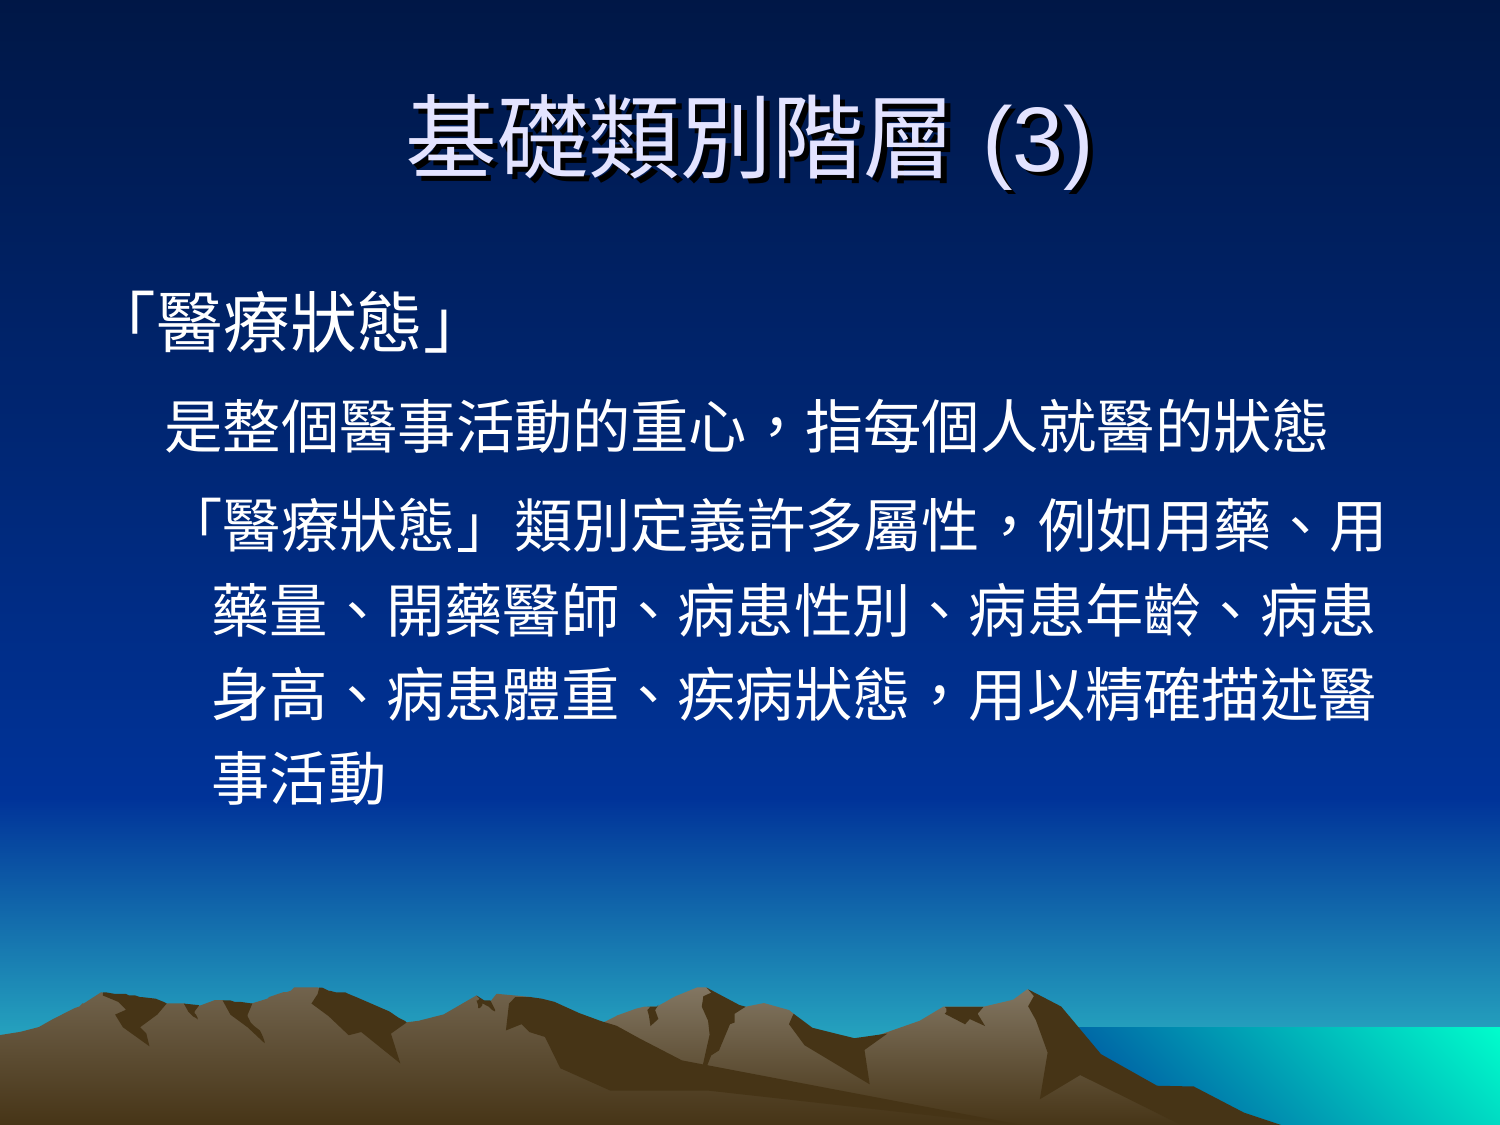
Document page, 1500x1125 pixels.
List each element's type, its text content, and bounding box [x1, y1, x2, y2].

title 基礎類別階層(3) [75, 37, 1426, 225]
list 「醫療狀態」 是整個醫事活動的重心，指每個人就醫的狀態 「醫療狀態」類別定義許多屬性，例如用藥、用藥量、開藥醫師、病患性別、病患年齡、病患身高、病患體重、疾病狀態，用以精確描述醫事活動 [75, 262, 1426, 1001]
